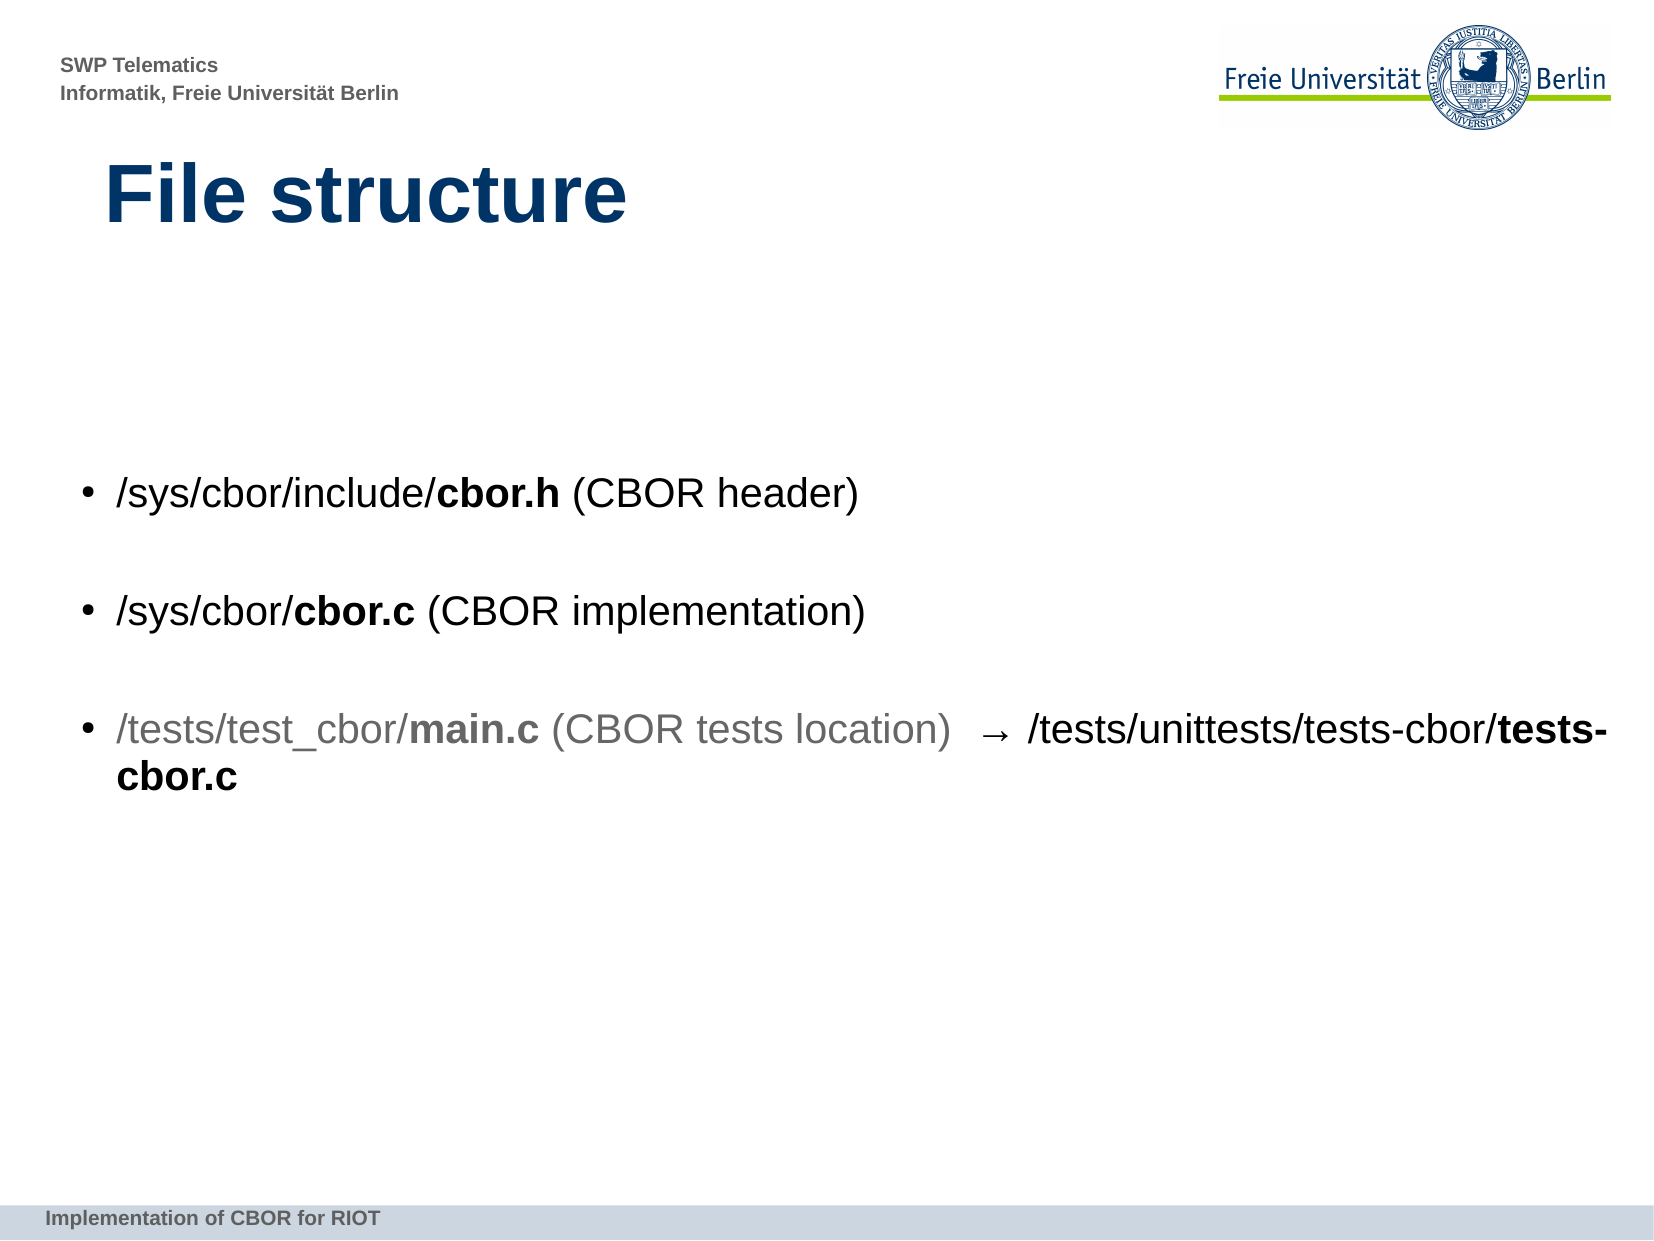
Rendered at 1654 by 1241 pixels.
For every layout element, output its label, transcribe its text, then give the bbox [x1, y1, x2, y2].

title File structure [45, 147, 1609, 260]
picture [1219, 25, 1611, 130]
list /sys/cbor/include/cbor.h (CBOR header) /sys/cbor/cbor.c (CBOR implementation) /tests/test_cbor/main.c (CBOR tests location) → /tests/unittests/tests-cbor/tests-cbor.c [45, 352, 1609, 1073]
